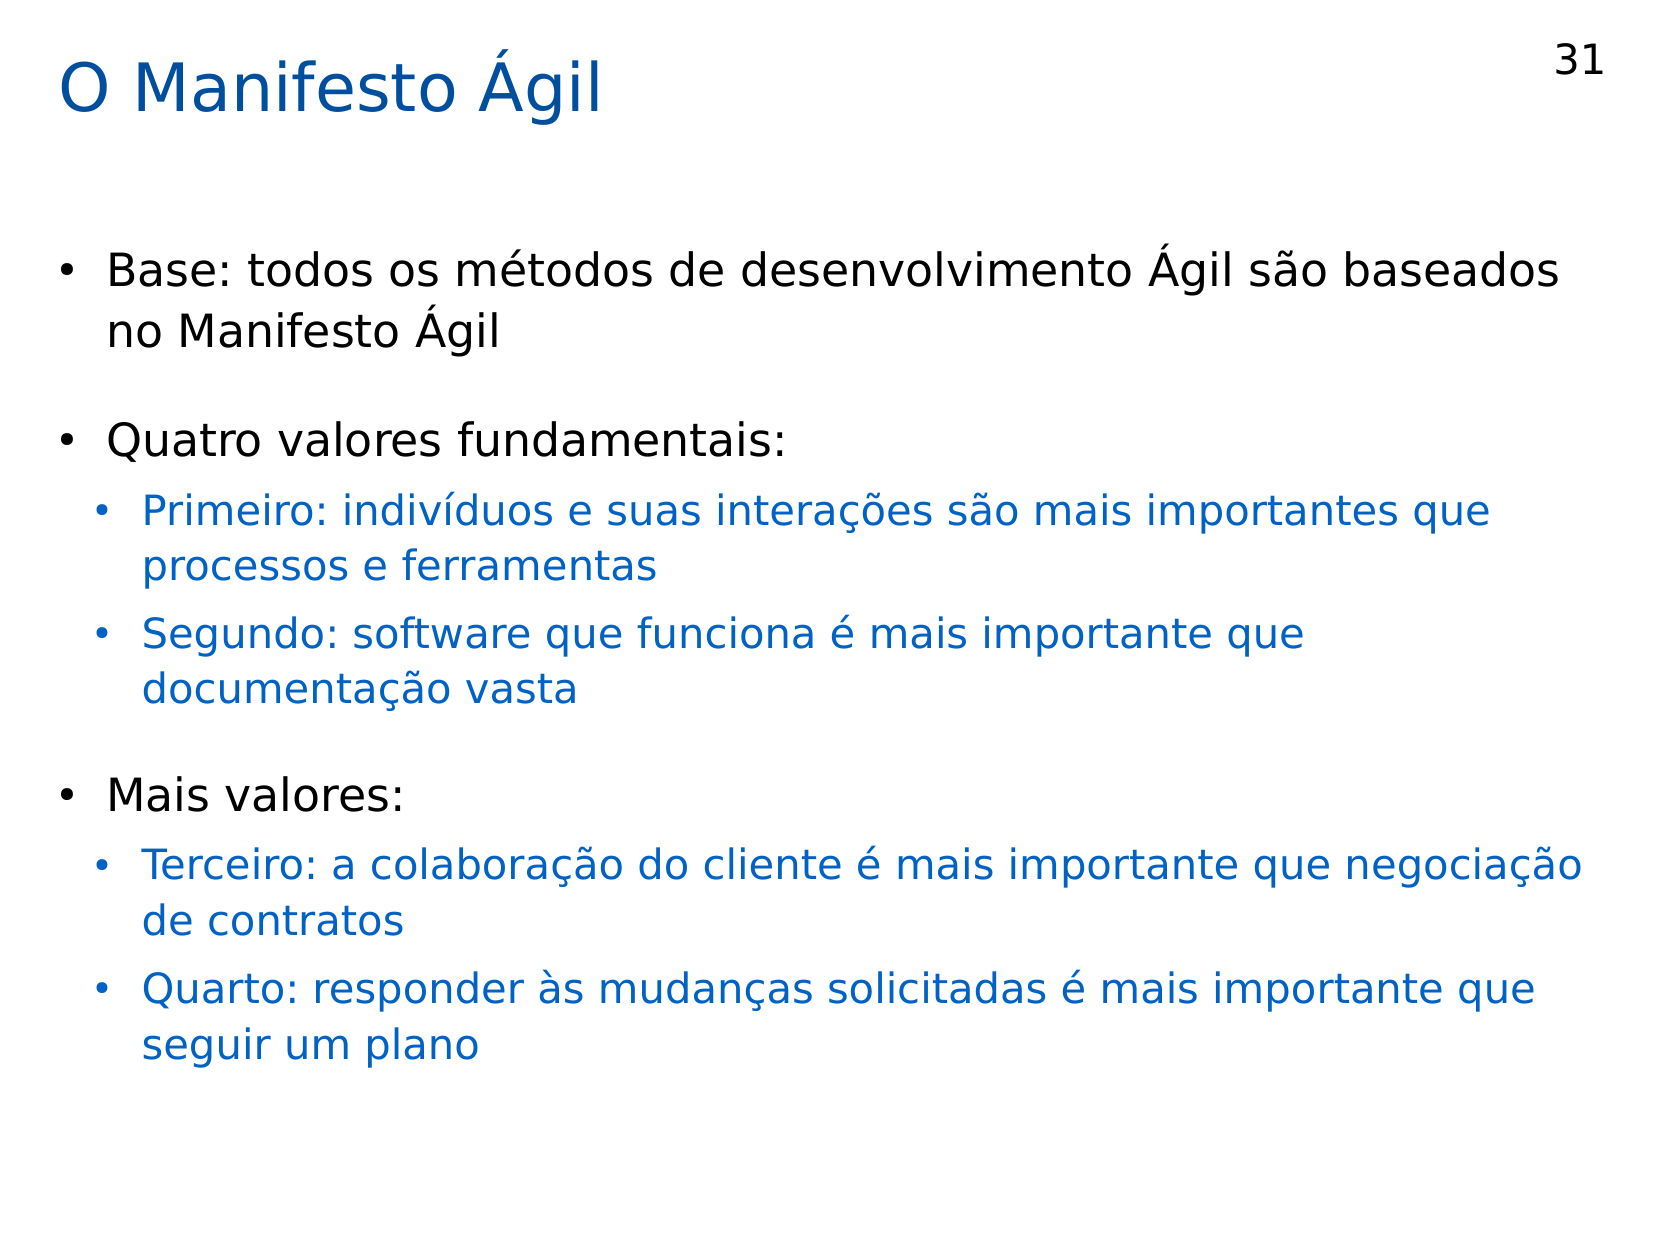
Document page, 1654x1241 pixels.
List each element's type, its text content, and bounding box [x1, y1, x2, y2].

list Base: todos os métodos de desenvolvimento Ágil são baseados no Manifesto Ágil Quatro valores fundamentais: Primeiro: indivíduos e suas interações são mais importantes que processos e ferramentas Segundo: software que funciona é mais importante que documentação vasta Mais valores: Terceiro: a colaboração do cliente é mais importante que negociação de contratos Quarto: responder às mudanças solicitadas é mais importante que seguir um plano [59, 236, 1595, 1211]
title O Manifesto Ágil [59, 29, 1506, 148]
